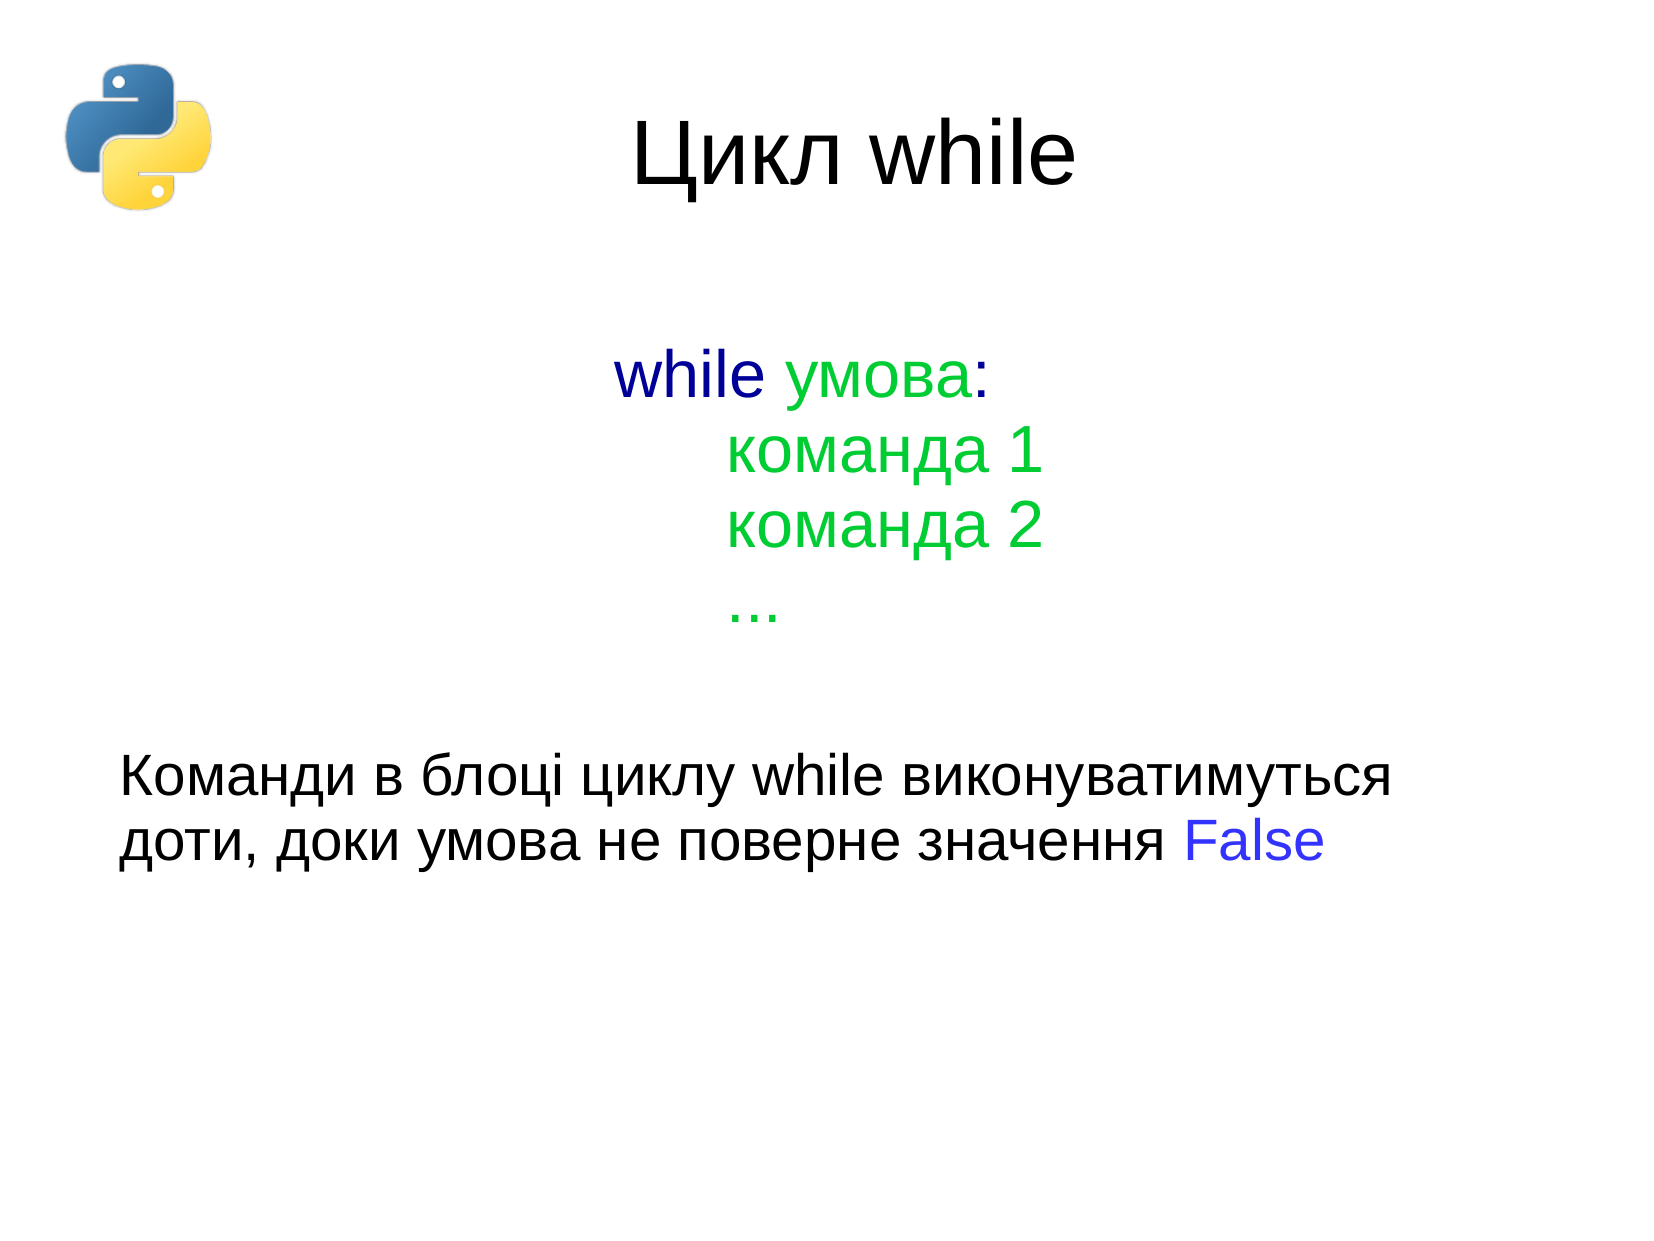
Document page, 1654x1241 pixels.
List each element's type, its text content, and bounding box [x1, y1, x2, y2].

title Цикл while [270, 49, 1441, 257]
text_box while умова: команда 1 команда 2 ... [600, 330, 1186, 722]
picture [33, 32, 244, 244]
text_box Команди в блоці циклу while виконуватимуться доти, доки умова не поверне значення False [105, 735, 1531, 946]
